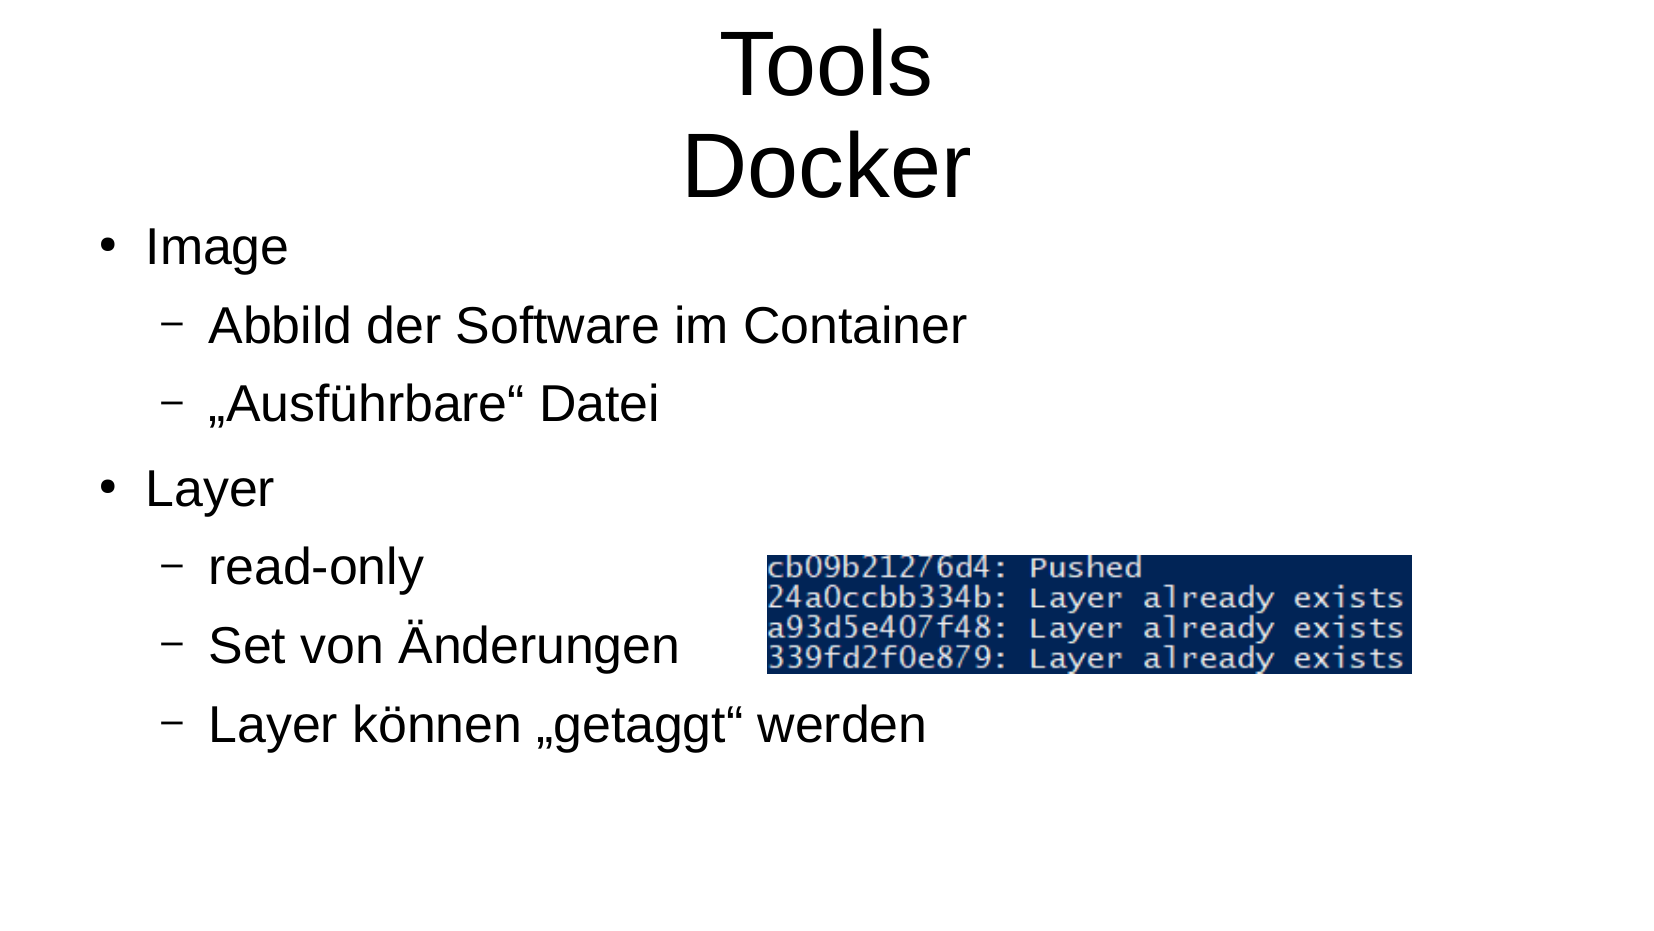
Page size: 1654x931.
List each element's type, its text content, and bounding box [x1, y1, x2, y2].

picture [767, 555, 1412, 674]
title Tools Docker [82, 12, 1571, 217]
list Image Abbild der Software im Container „Ausführbare“ Datei Layer read-only Set von Änderungen Layer können „getaggt“ werden [82, 217, 1571, 758]
